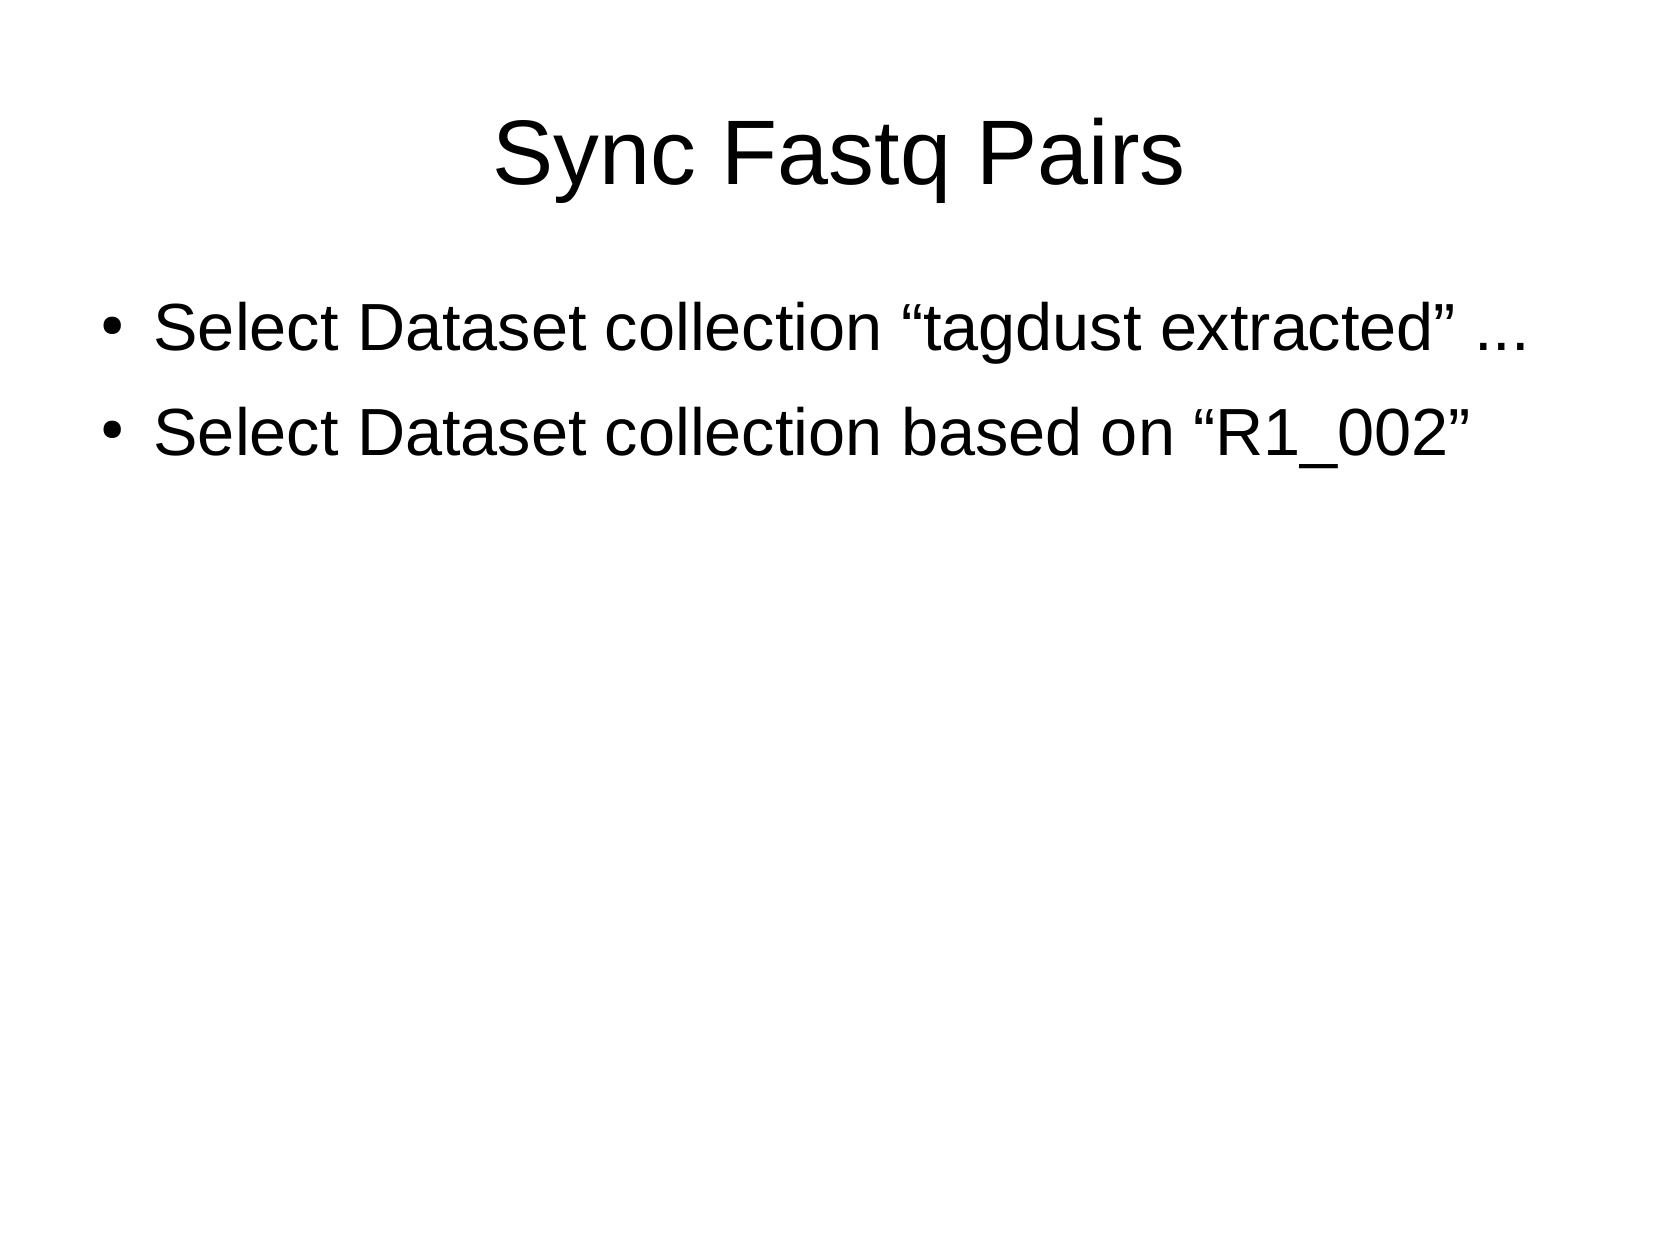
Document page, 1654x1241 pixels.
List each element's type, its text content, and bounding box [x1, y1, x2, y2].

list Select Dataset collection “tagdust extracted” ... Select Dataset collection based on “R1_002” [82, 290, 1571, 1010]
title Sync Fastq Pairs [82, 49, 1571, 257]
